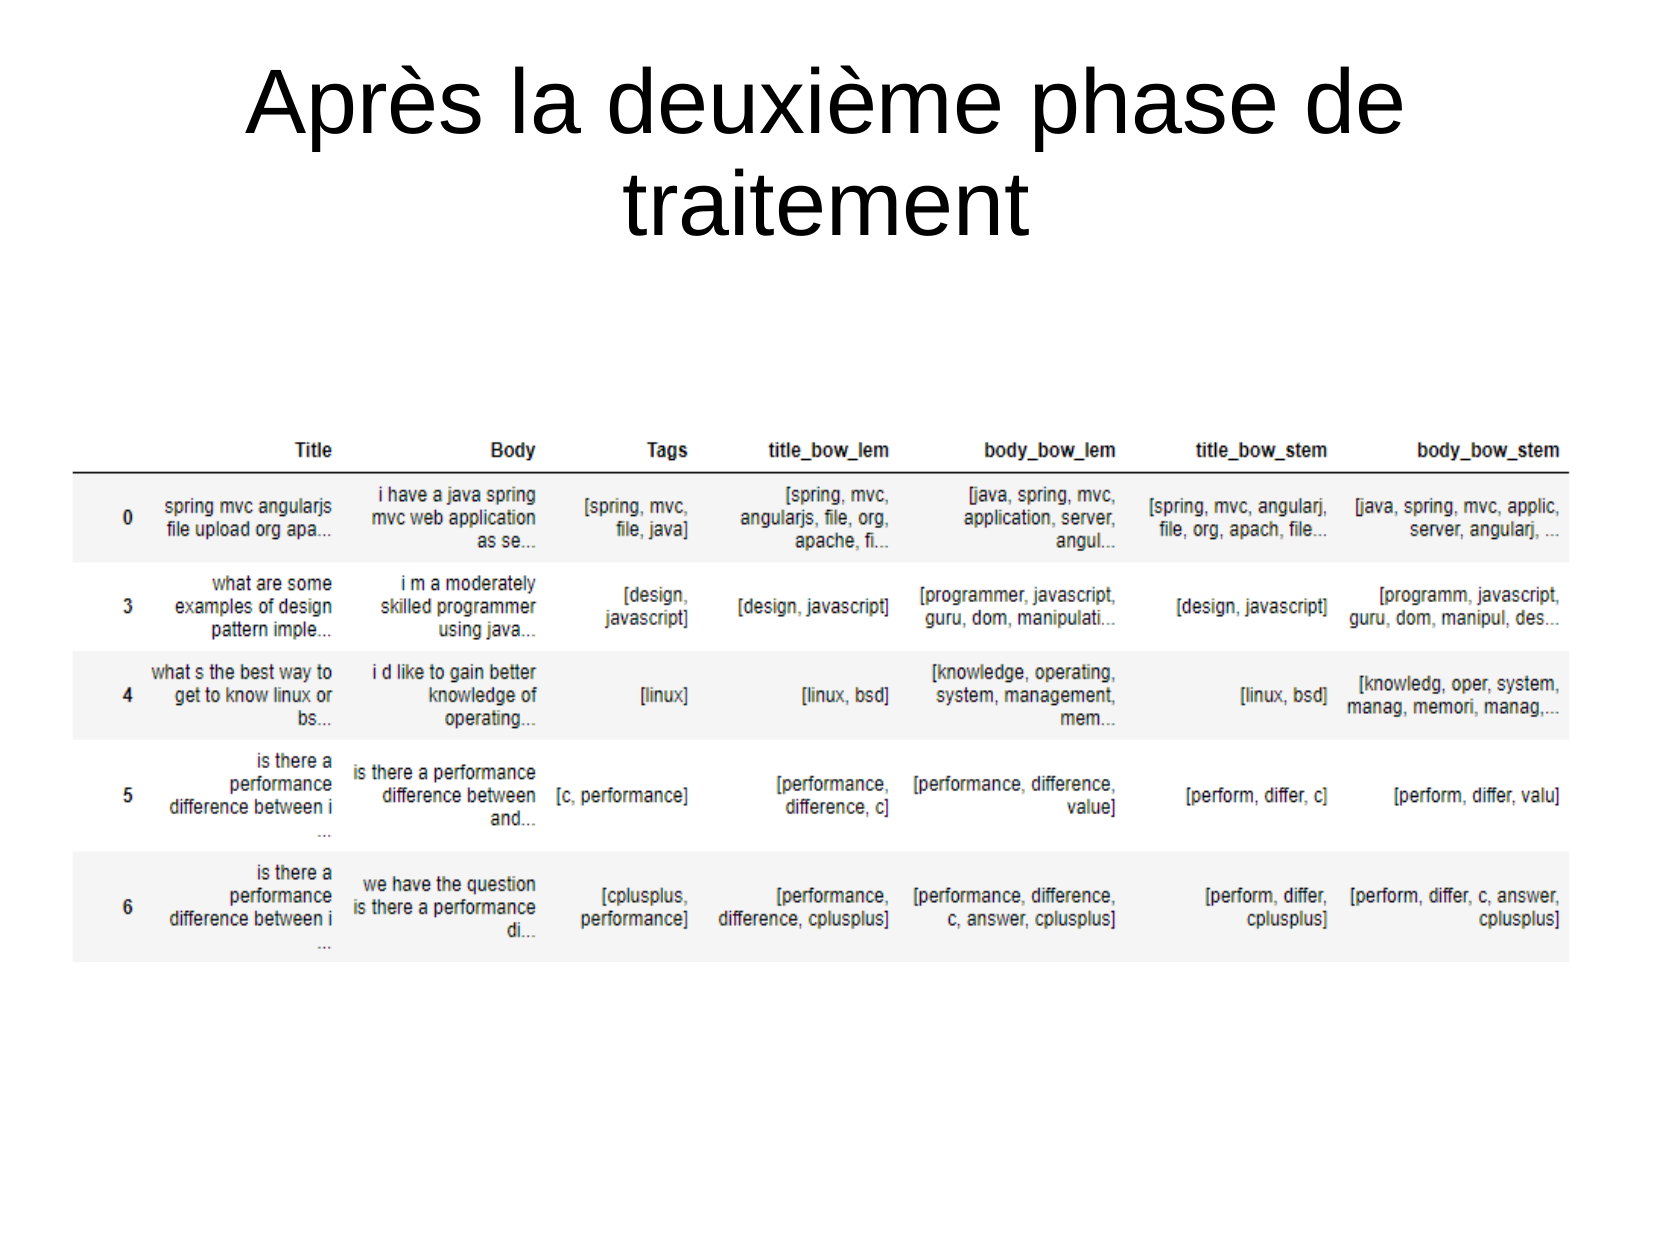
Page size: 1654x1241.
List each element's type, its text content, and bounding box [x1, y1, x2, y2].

title Après la deuxième phase de traitement [82, 49, 1571, 257]
picture [70, 436, 1583, 962]
